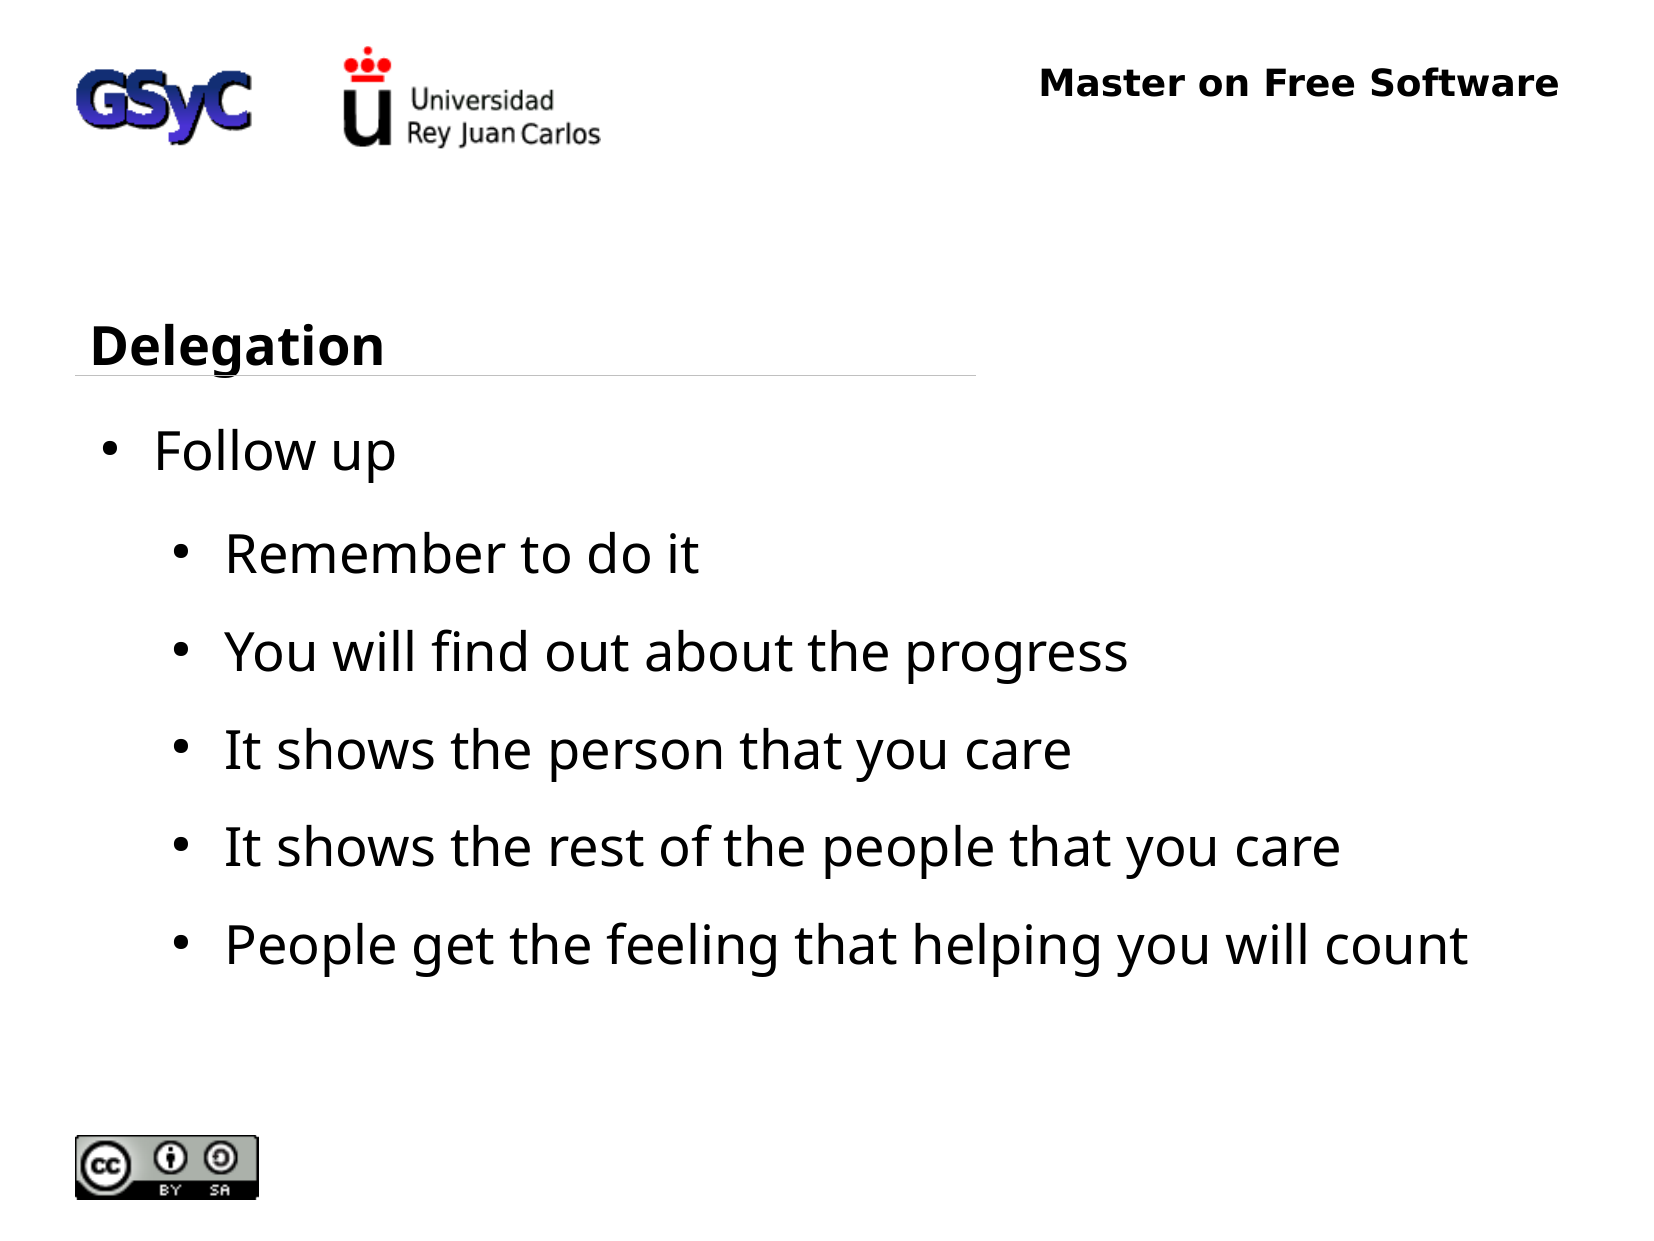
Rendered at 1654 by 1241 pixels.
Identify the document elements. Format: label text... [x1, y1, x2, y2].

picture [75, 46, 601, 150]
list Follow up Remember to do it You will find out about the progress It shows the person that you care It shows the rest of the people that you care People get the feeling that helping you will count [82, 412, 1571, 1109]
text_box Delegation [75, 300, 1538, 381]
text_box [75, 412, 1576, 1163]
picture [75, 1163, 259, 1200]
